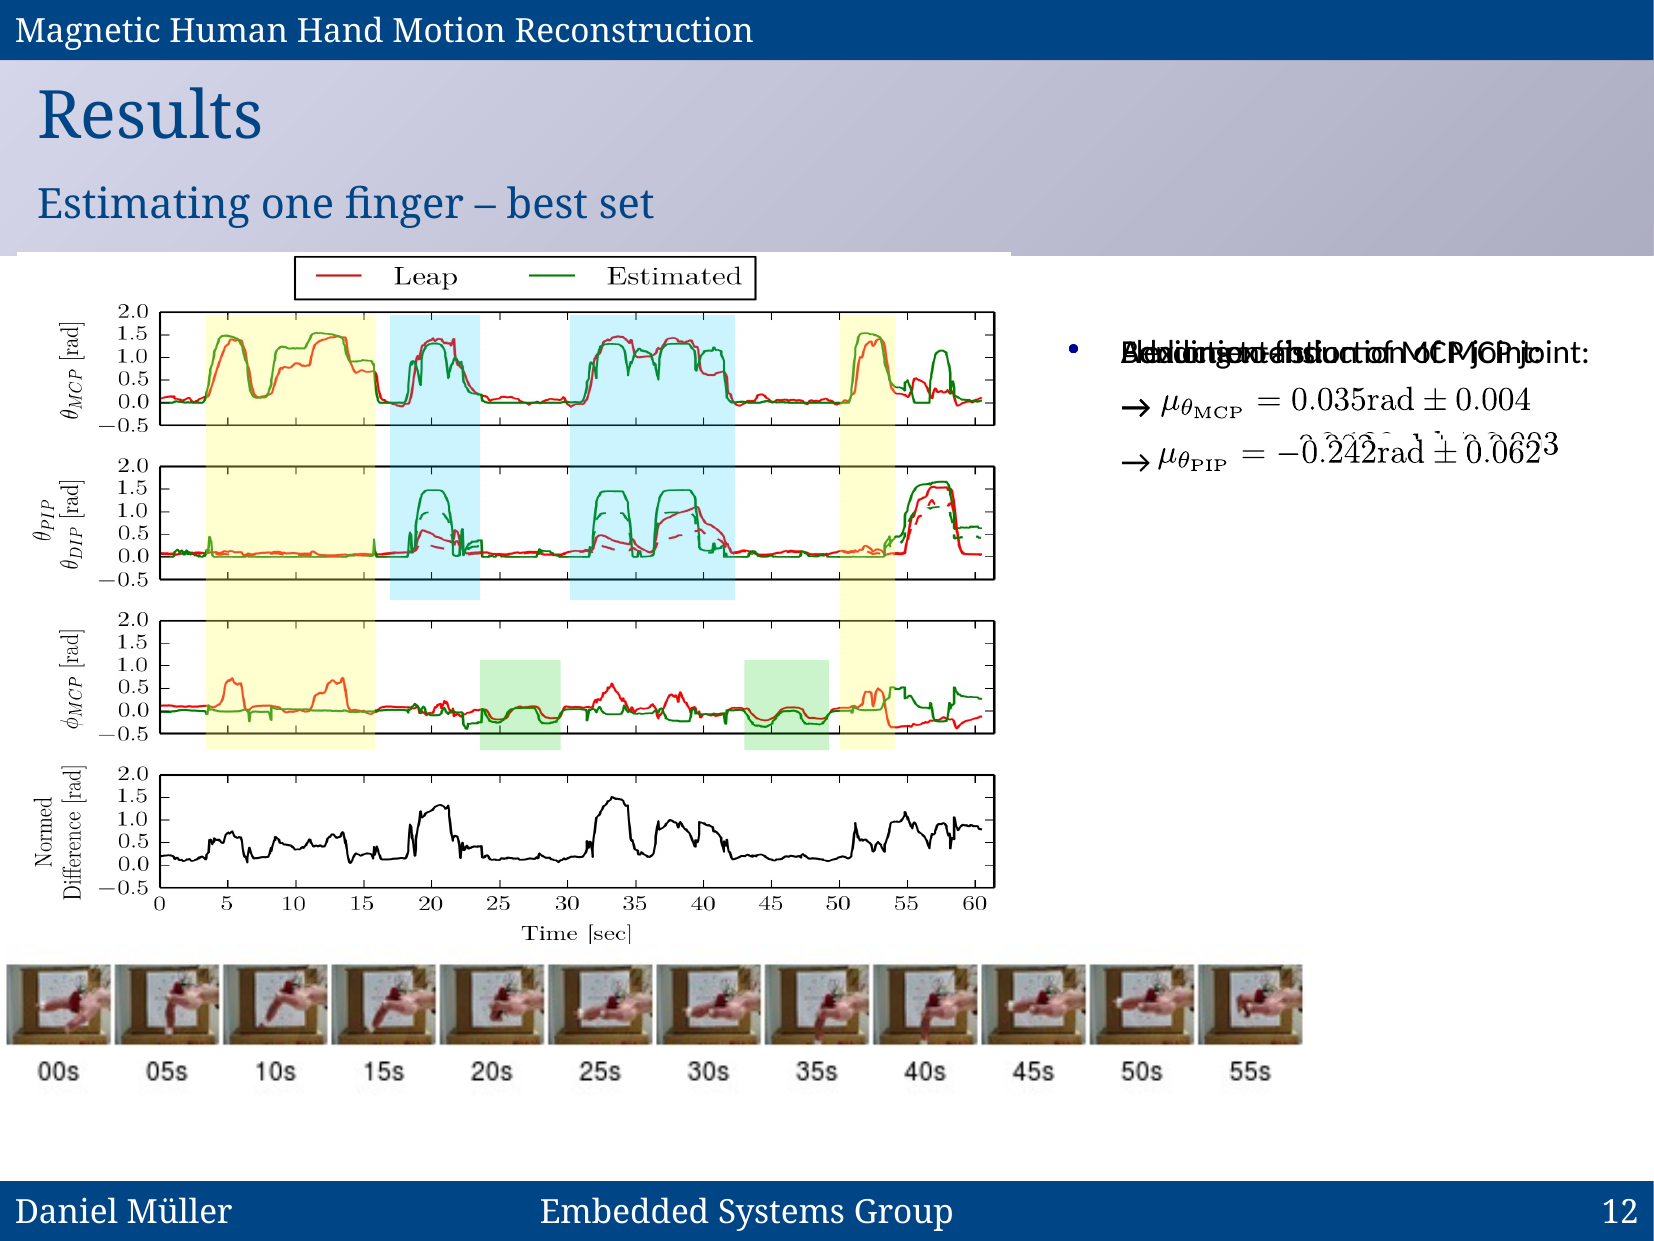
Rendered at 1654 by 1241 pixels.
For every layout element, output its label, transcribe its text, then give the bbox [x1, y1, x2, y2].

text_box [1160, 386, 1532, 419]
title Results Estimating one finger – best set [37, 47, 1411, 256]
text_box [1157, 439, 1542, 471]
list Bending to fist: → → [1050, 330, 1606, 724]
picture [5, 252, 1306, 1100]
text_box [570, 315, 736, 601]
text_box [480, 660, 561, 751]
text_box [390, 315, 481, 601]
text_box [744, 660, 830, 751]
text_box [840, 315, 896, 751]
text_box [205, 315, 376, 751]
